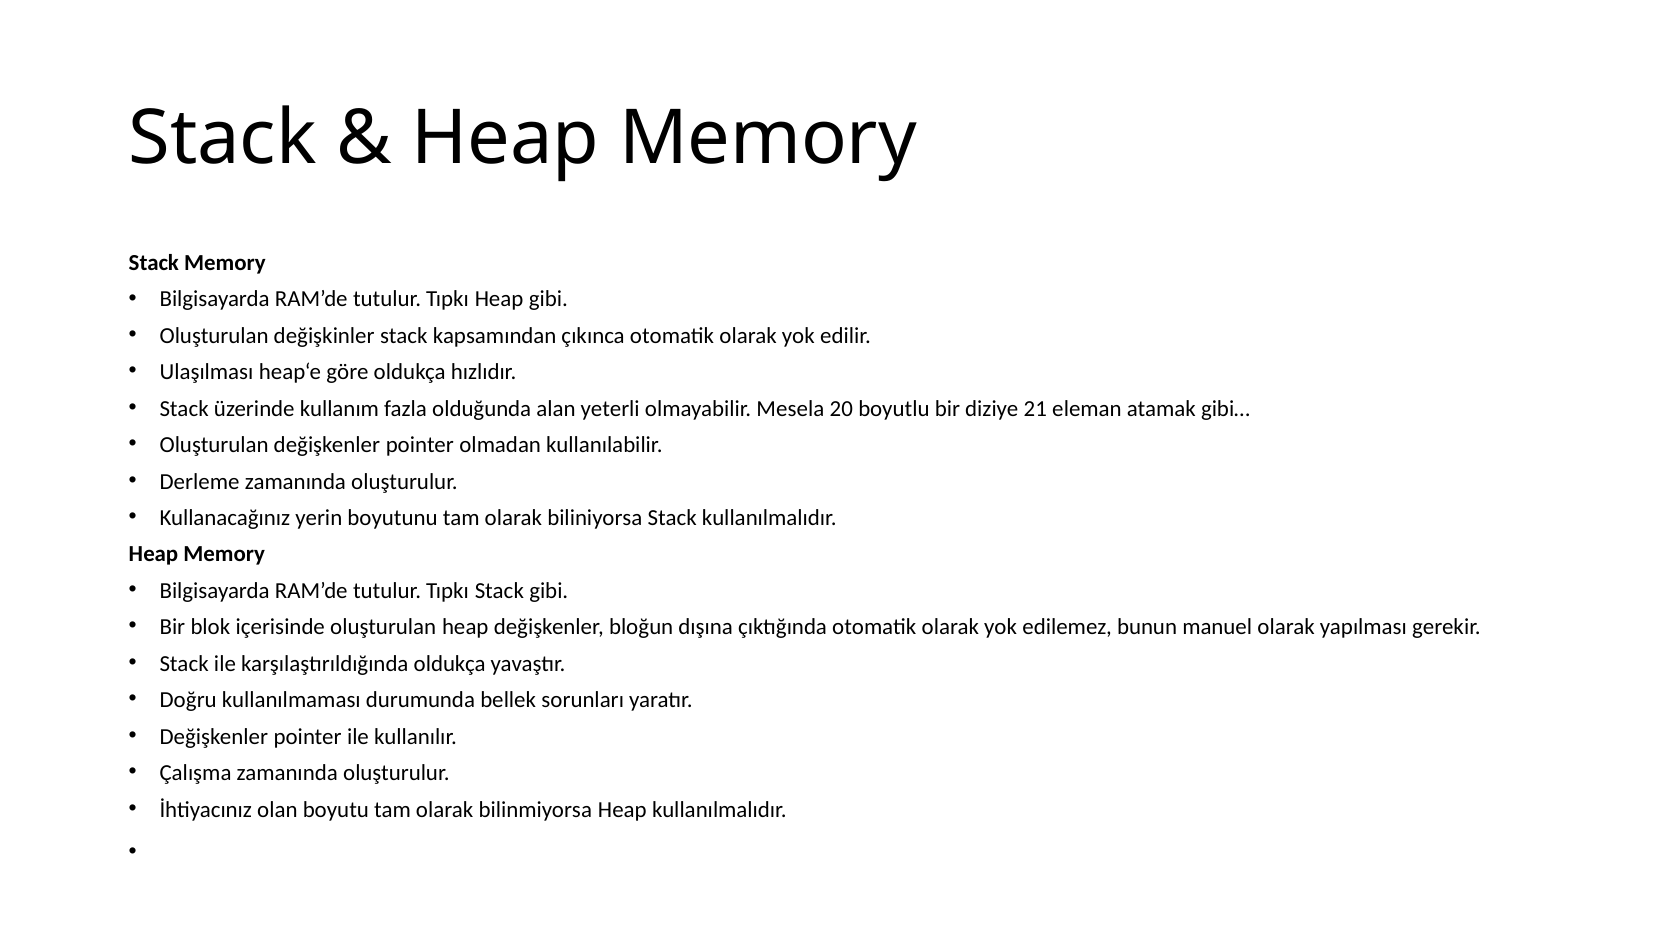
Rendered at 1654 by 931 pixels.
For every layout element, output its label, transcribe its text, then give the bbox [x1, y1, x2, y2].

title Stack & Heap Memory [113, 49, 1540, 230]
list Stack Memory Bilgisayarda RAM’de tutulur. Tıpkı Heap gibi. Oluşturulan değişkinler stack kapsamından çıkınca otomatik olarak yok edilir. Ulaşılması heap‘e göre oldukça hızlıdır. Stack üzerinde kullanım fazla olduğunda alan yeterli olmayabilir. Mesela 20 boyutlu bir diziye 21 eleman atamak gibi… Oluşturulan değişkenler pointer olmadan kullanılabilir. Derleme zamanında oluşturulur. Kullanacağınız yerin boyutunu tam olarak biliniyorsa Stack kullanılmalıdır. Heap Memory Bilgisayarda RAM’de tutulur. Tıpkı Stack gibi. Bir blok içerisinde oluşturulan heap değişkenler, bloğun dışına çıktığında otomatik olarak yok edilemez, bunun manuel olarak yapılması gerekir. Stack ile karşılaştırıldığında oldukça yavaştır. Doğru kullanılmaması durumunda bellek sorunları yaratır. Değişkenler pointer ile kullanılır. Çalışma zamanında oluşturulur. İhtiyacınız olan boyutu tam olarak bilinmiyorsa Heap kullanılmalıdır. [113, 247, 1540, 838]
